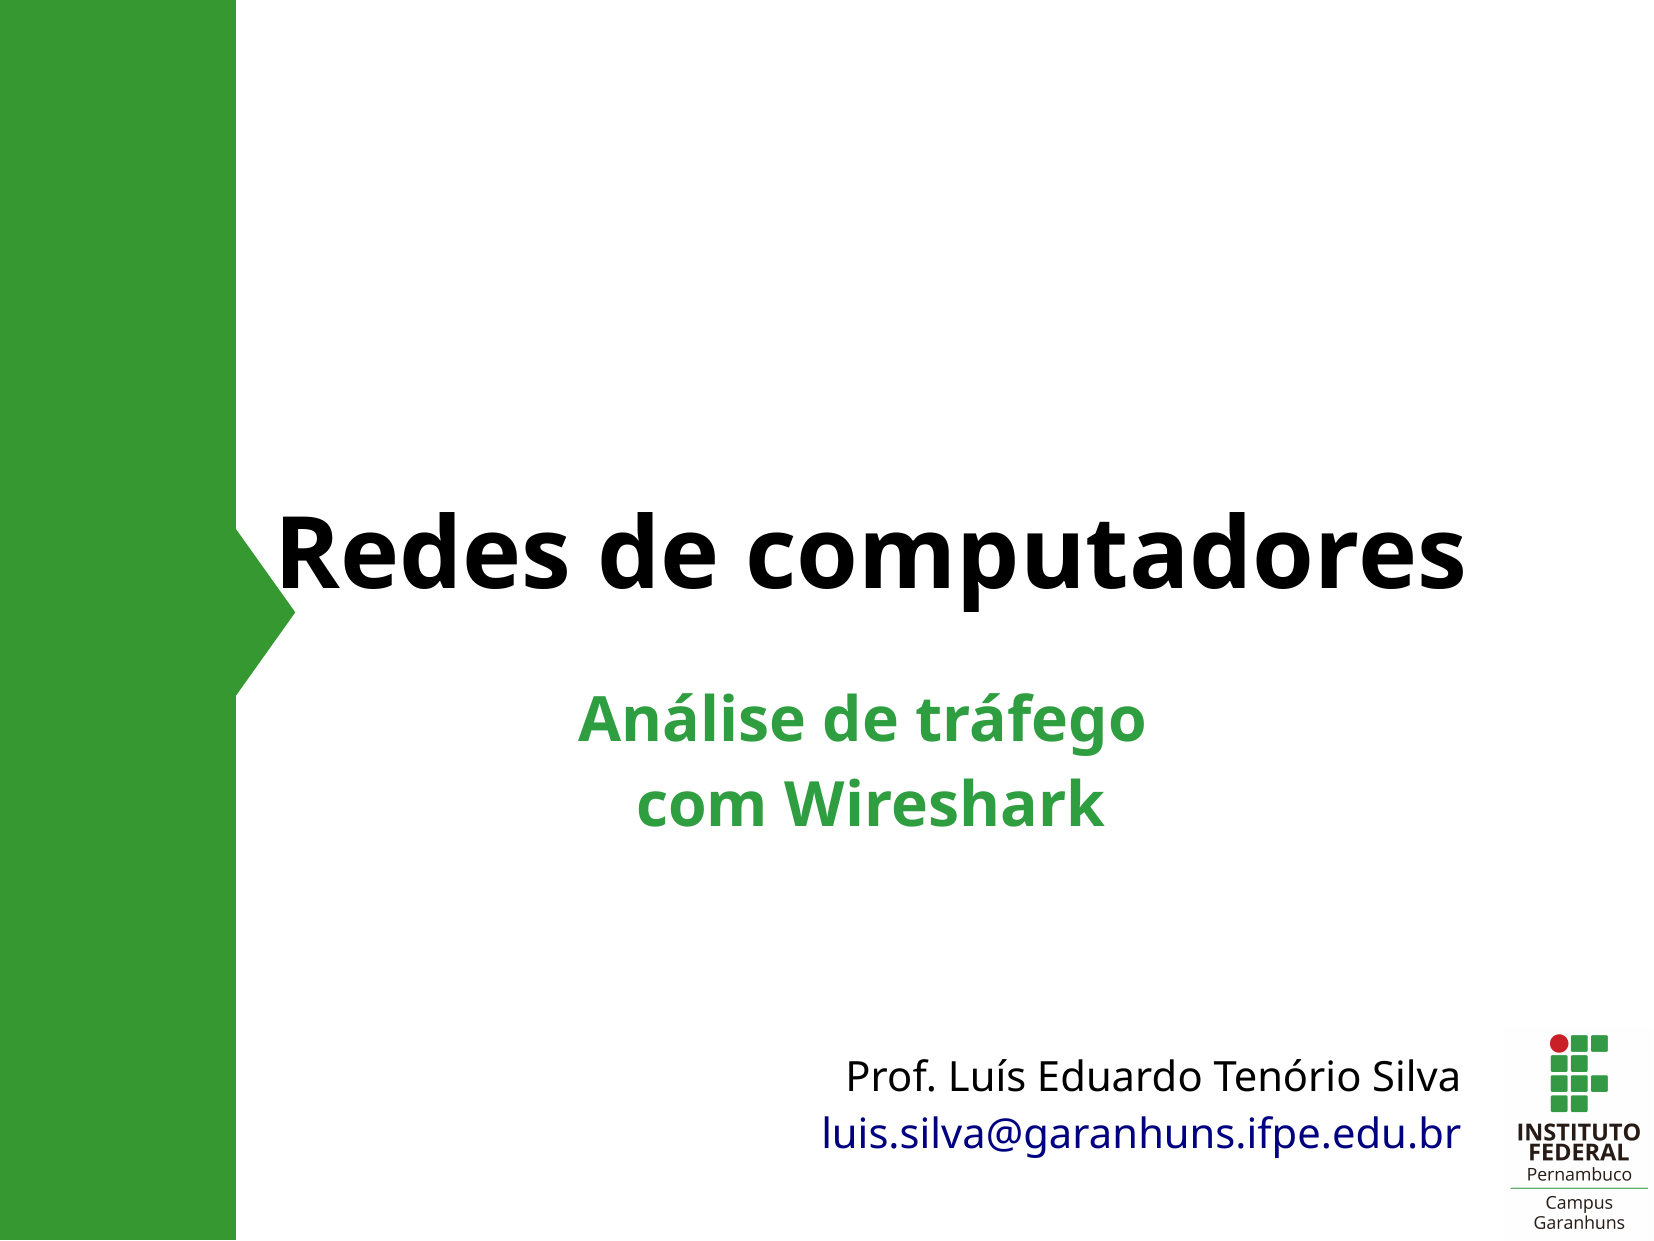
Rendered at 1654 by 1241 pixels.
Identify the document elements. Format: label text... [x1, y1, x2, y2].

title Análise de tráfego com Wireshark [236, 685, 1506, 834]
text_box [0, 0, 258, 1240]
picture [1505, 1028, 1654, 1241]
title Redes de computadores [236, 433, 1506, 666]
title Prof. Luís Eduardo Tenório Silva luis.silva@garanhuns.ifpe.edu.br [191, 974, 1462, 1234]
